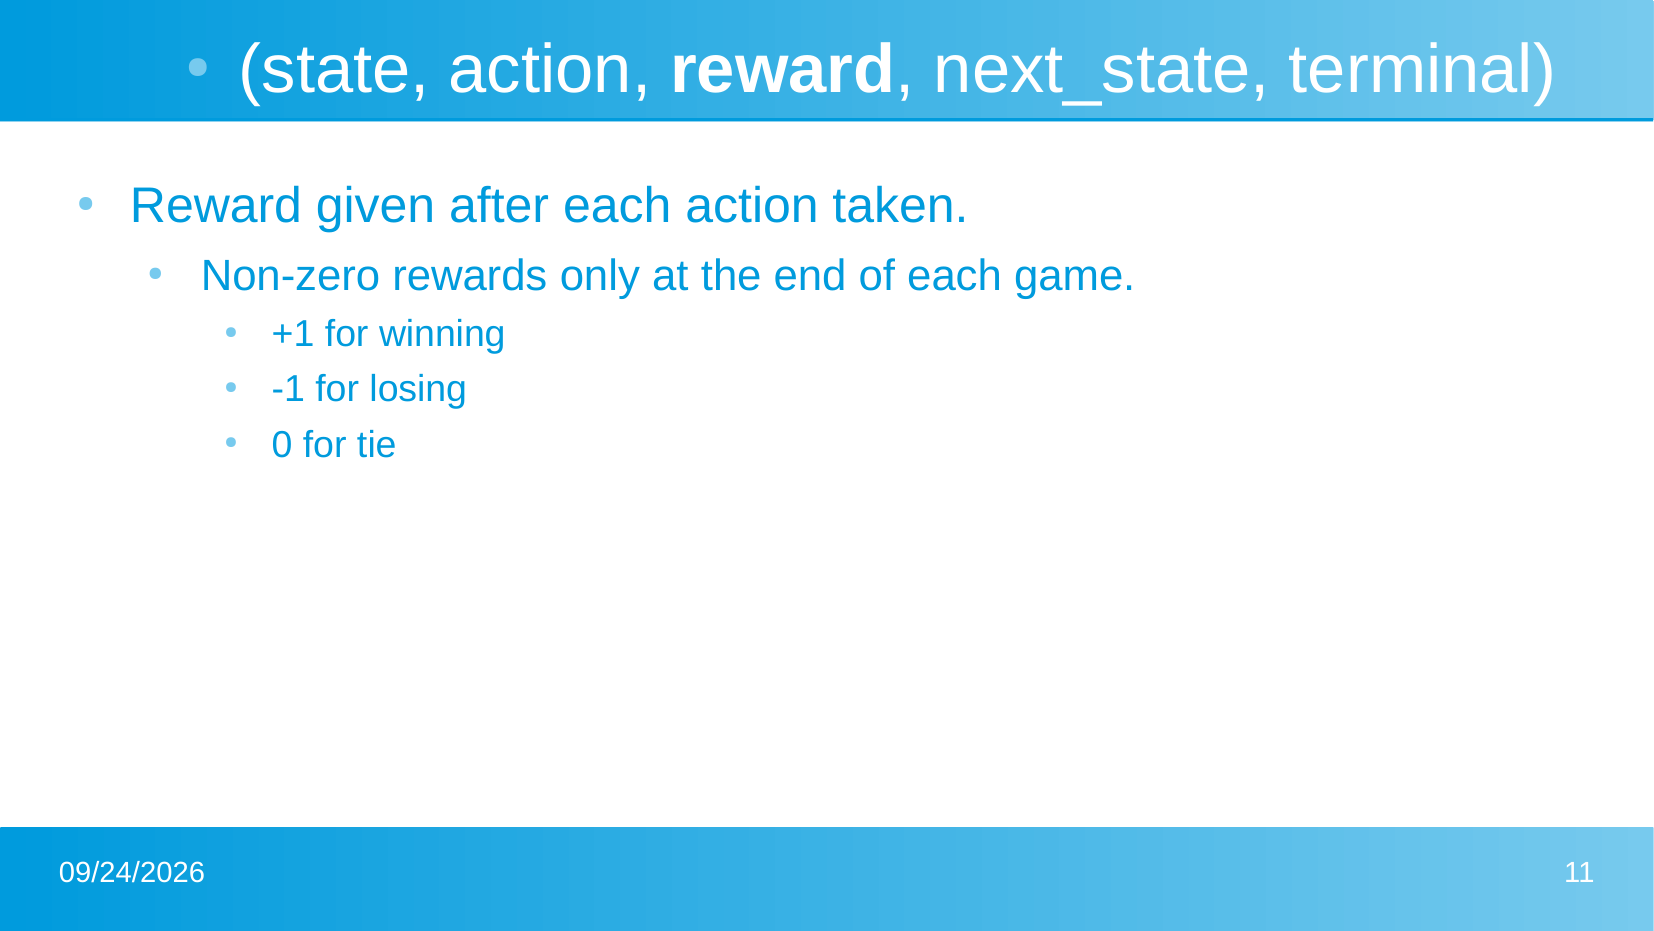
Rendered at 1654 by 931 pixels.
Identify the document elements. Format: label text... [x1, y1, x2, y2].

list Reward given after each action taken. Non-zero rewards only at the end of each game. +1 for winning -1 for losing 0 for tie [59, 177, 1595, 768]
title (state, action, reward, next_state, terminal) [59, 29, 1595, 108]
